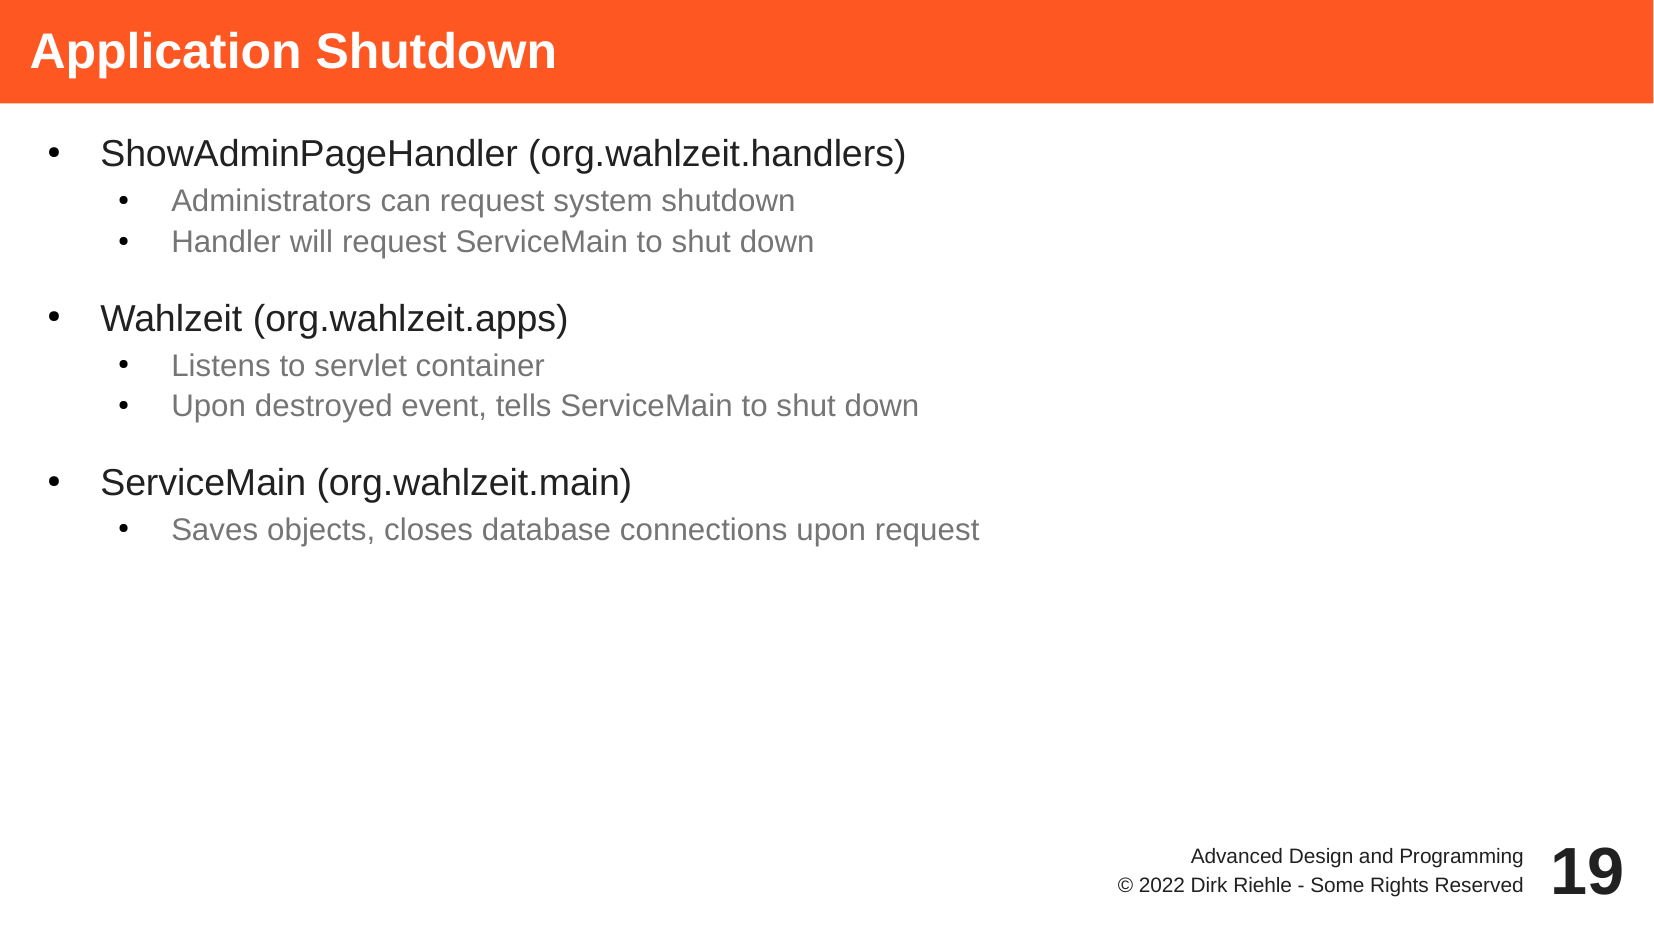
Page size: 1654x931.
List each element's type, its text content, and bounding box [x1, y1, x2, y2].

list ShowAdminPageHandler (org.wahlzeit.handlers) Administrators can request system shutdown Handler will request ServiceMain to shut down Wahlzeit (org.wahlzeit.apps) Listens to servlet container Upon destroyed event, tells ServiceMain to shut down ServiceMain (org.wahlzeit.main) Saves objects, closes database connections upon request [29, 132, 1625, 813]
title Application Shutdown [0, 0, 1654, 104]
